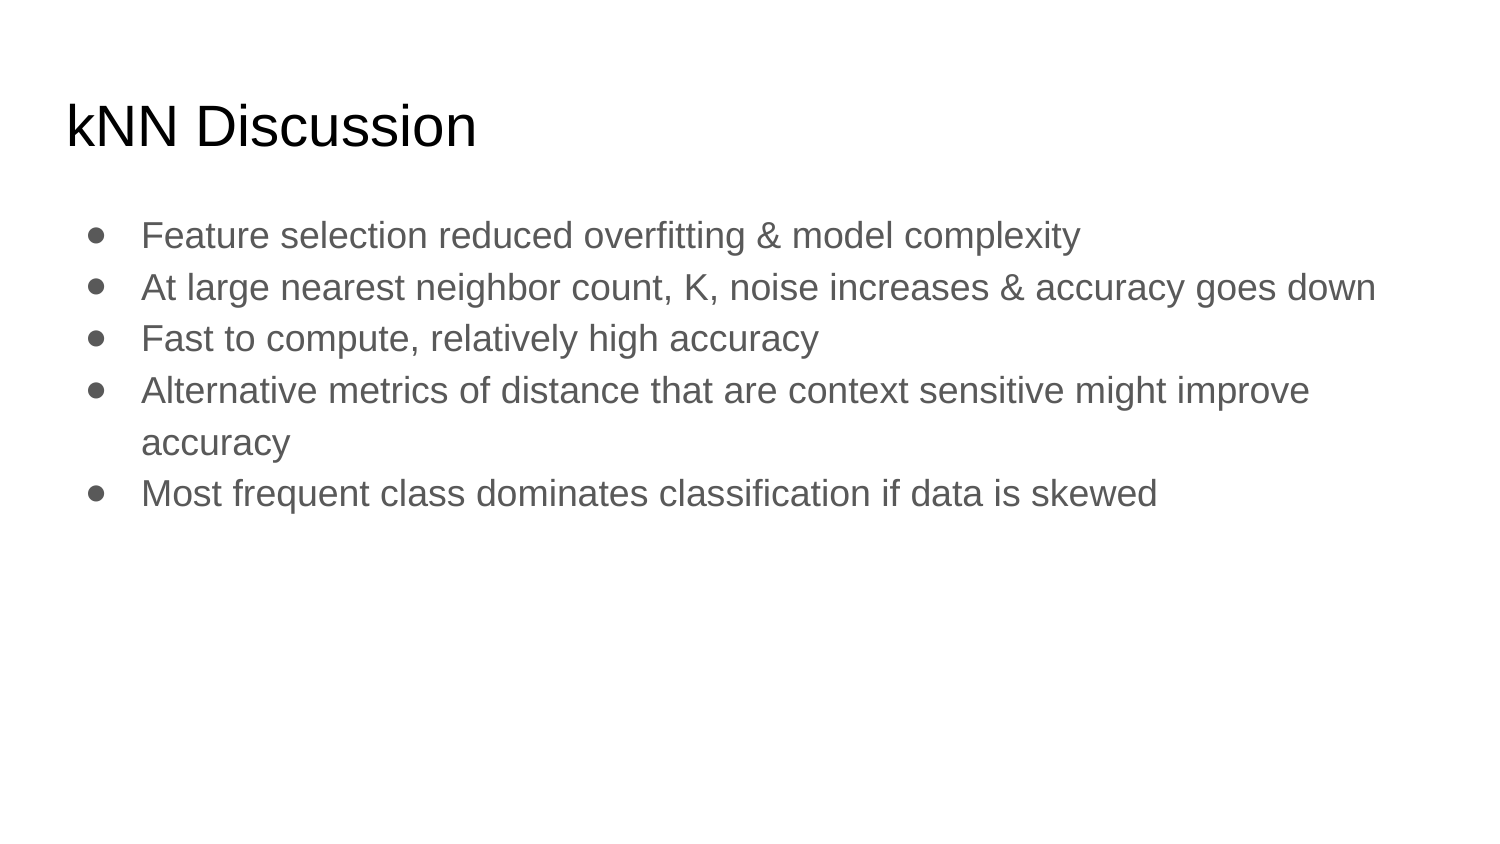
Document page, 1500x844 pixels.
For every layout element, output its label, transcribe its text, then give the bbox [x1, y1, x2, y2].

title kNN Discussion [51, 72, 1449, 167]
list Feature selection reduced overfitting & model complexity At large nearest neighbor count, K, noise increases & accuracy goes down Fast to compute, relatively high accuracy Alternative metrics of distance that are context sensitive might improve accuracy Most frequent class dominates classification if data is skewed [51, 189, 1449, 750]
